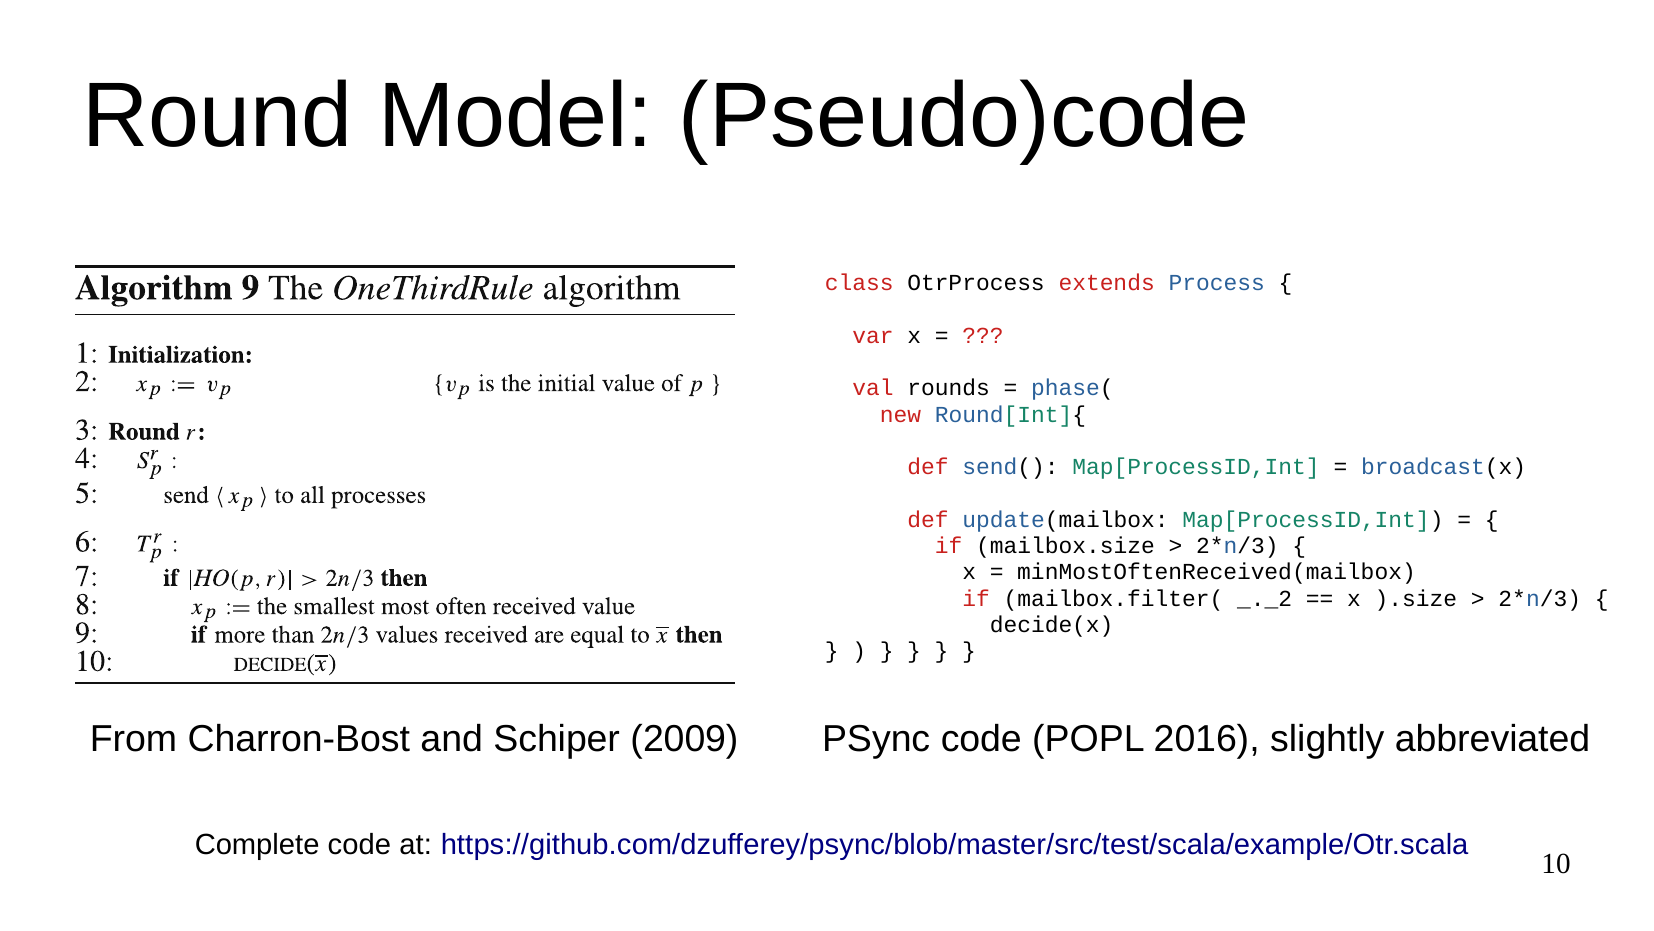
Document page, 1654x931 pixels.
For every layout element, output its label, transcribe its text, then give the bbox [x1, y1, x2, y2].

text_box PSync code (POPL 2016), slightly abbreviated [807, 710, 1621, 810]
text_box class OtrProcess extends Process { var x = ??? val rounds = phase( new Round[Int]{ def send(): Map[ProcessID,Int] = broadcast(x) def update(mailbox: Map[ProcessID,Int]) = { if (mailbox.size > 2*n/3) { x = minMostOftenReceived(mailbox) if (mailbox.filter( _._2 == x ).size > 2*n/3) { decide(x) } ) } } } } [810, 264, 1632, 700]
text_box Complete code at: https://github.com/dzufferey/psync/blob/master/src/test/scala/example/Otr.scala [180, 820, 1485, 869]
title Round Model: (Pseudo)code [82, 37, 1571, 193]
text_box From Charron-Bost and Schiper (2009) [75, 710, 754, 768]
picture [75, 265, 736, 684]
